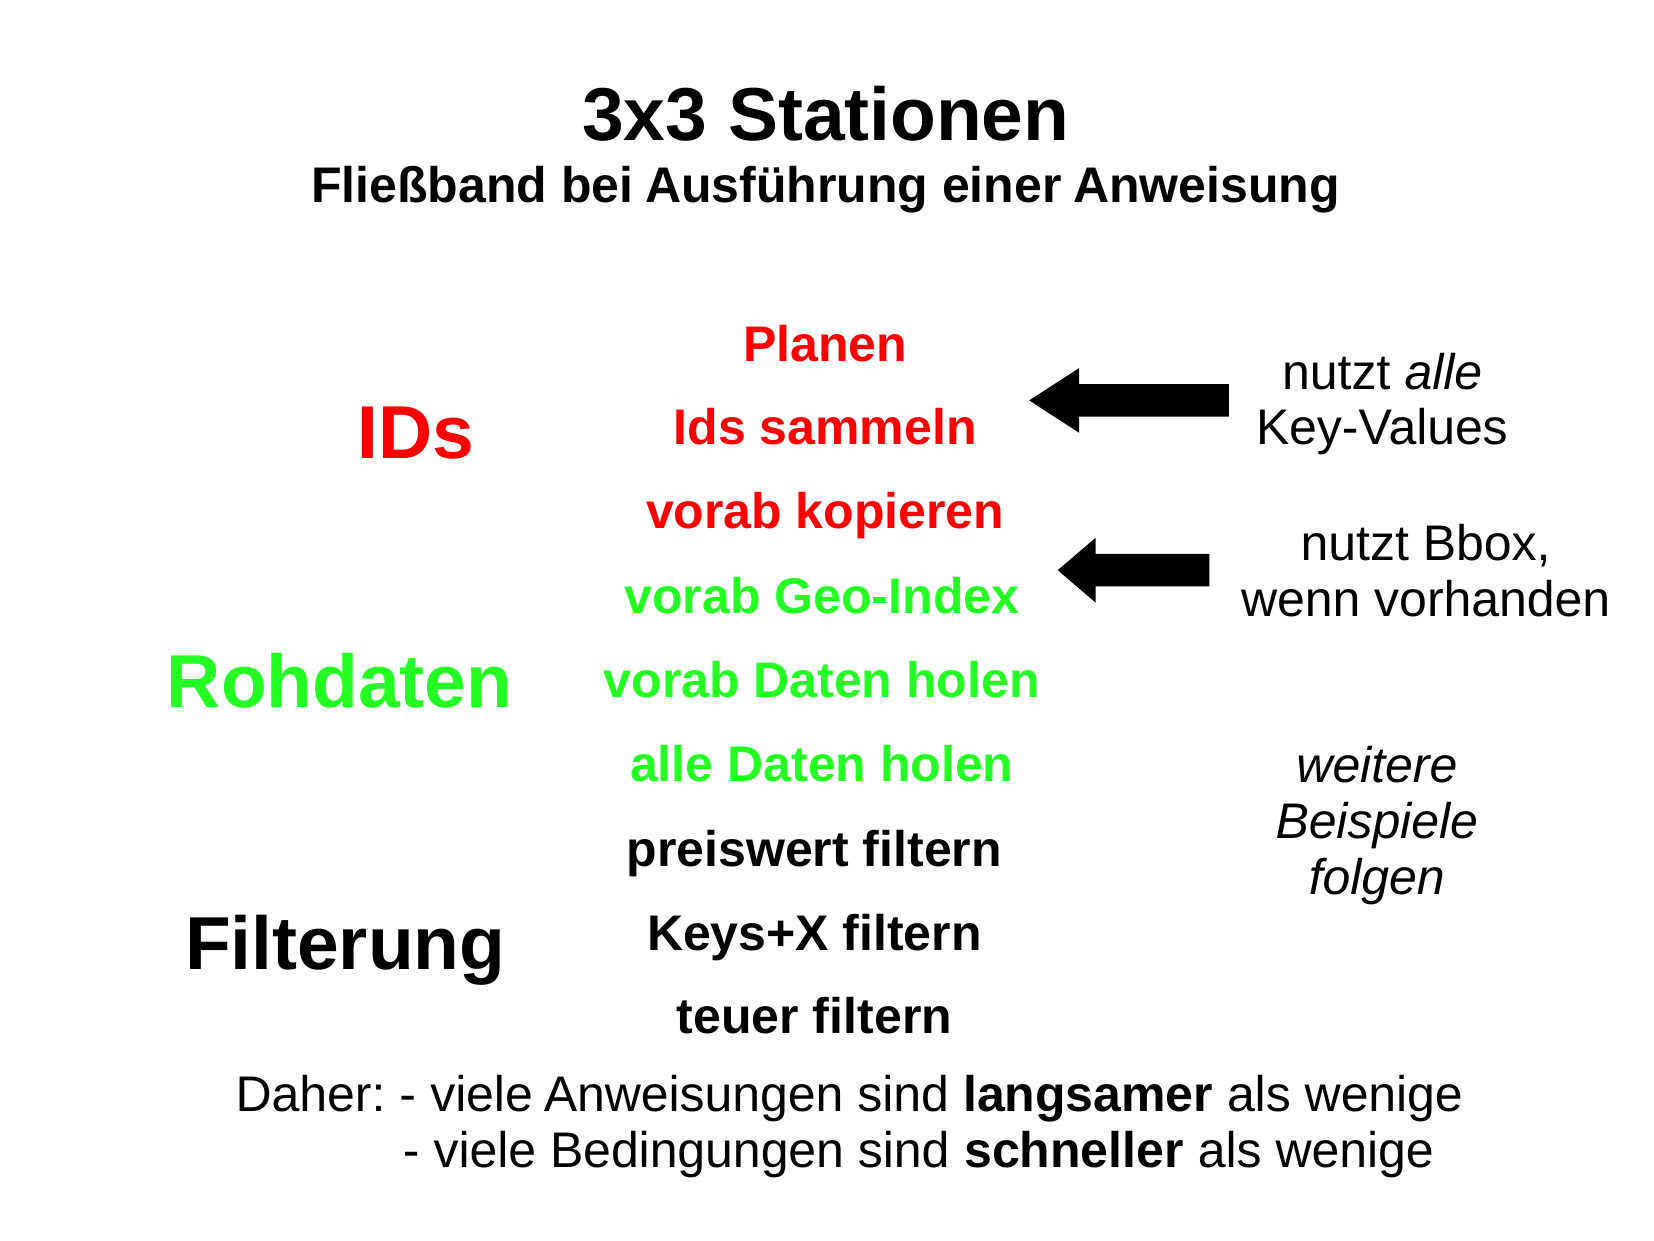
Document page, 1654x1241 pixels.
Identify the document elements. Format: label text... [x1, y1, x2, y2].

text_box nutzt Bbox, wenn vorhanden [1226, 507, 1626, 642]
text_box Filterung [170, 852, 521, 965]
text_box nutzt alle Key-Values [1241, 336, 1523, 471]
text_box [1029, 368, 1229, 433]
text_box [1057, 537, 1210, 603]
text_box Rohdaten [152, 590, 528, 704]
text_box preiswert filtern Keys+X filtern teuer filtern [611, 785, 1018, 1024]
text_box Planen Ids sammeln vorab kopieren [631, 280, 1020, 519]
text_box IDs [342, 341, 490, 454]
text_box 3x3 Stationen Fließband bei Ausführung einer Anweisung [296, 65, 1357, 221]
text_box weitere Beispiele folgen [1260, 730, 1493, 913]
text_box vorab Geo-Index vorab Daten holen alle Daten holen [589, 533, 1055, 772]
text_box Daher: - viele Anweisungen sind langsamer als wenige - viele Bedingungen sind schneller als wenige [220, 1058, 1478, 1185]
